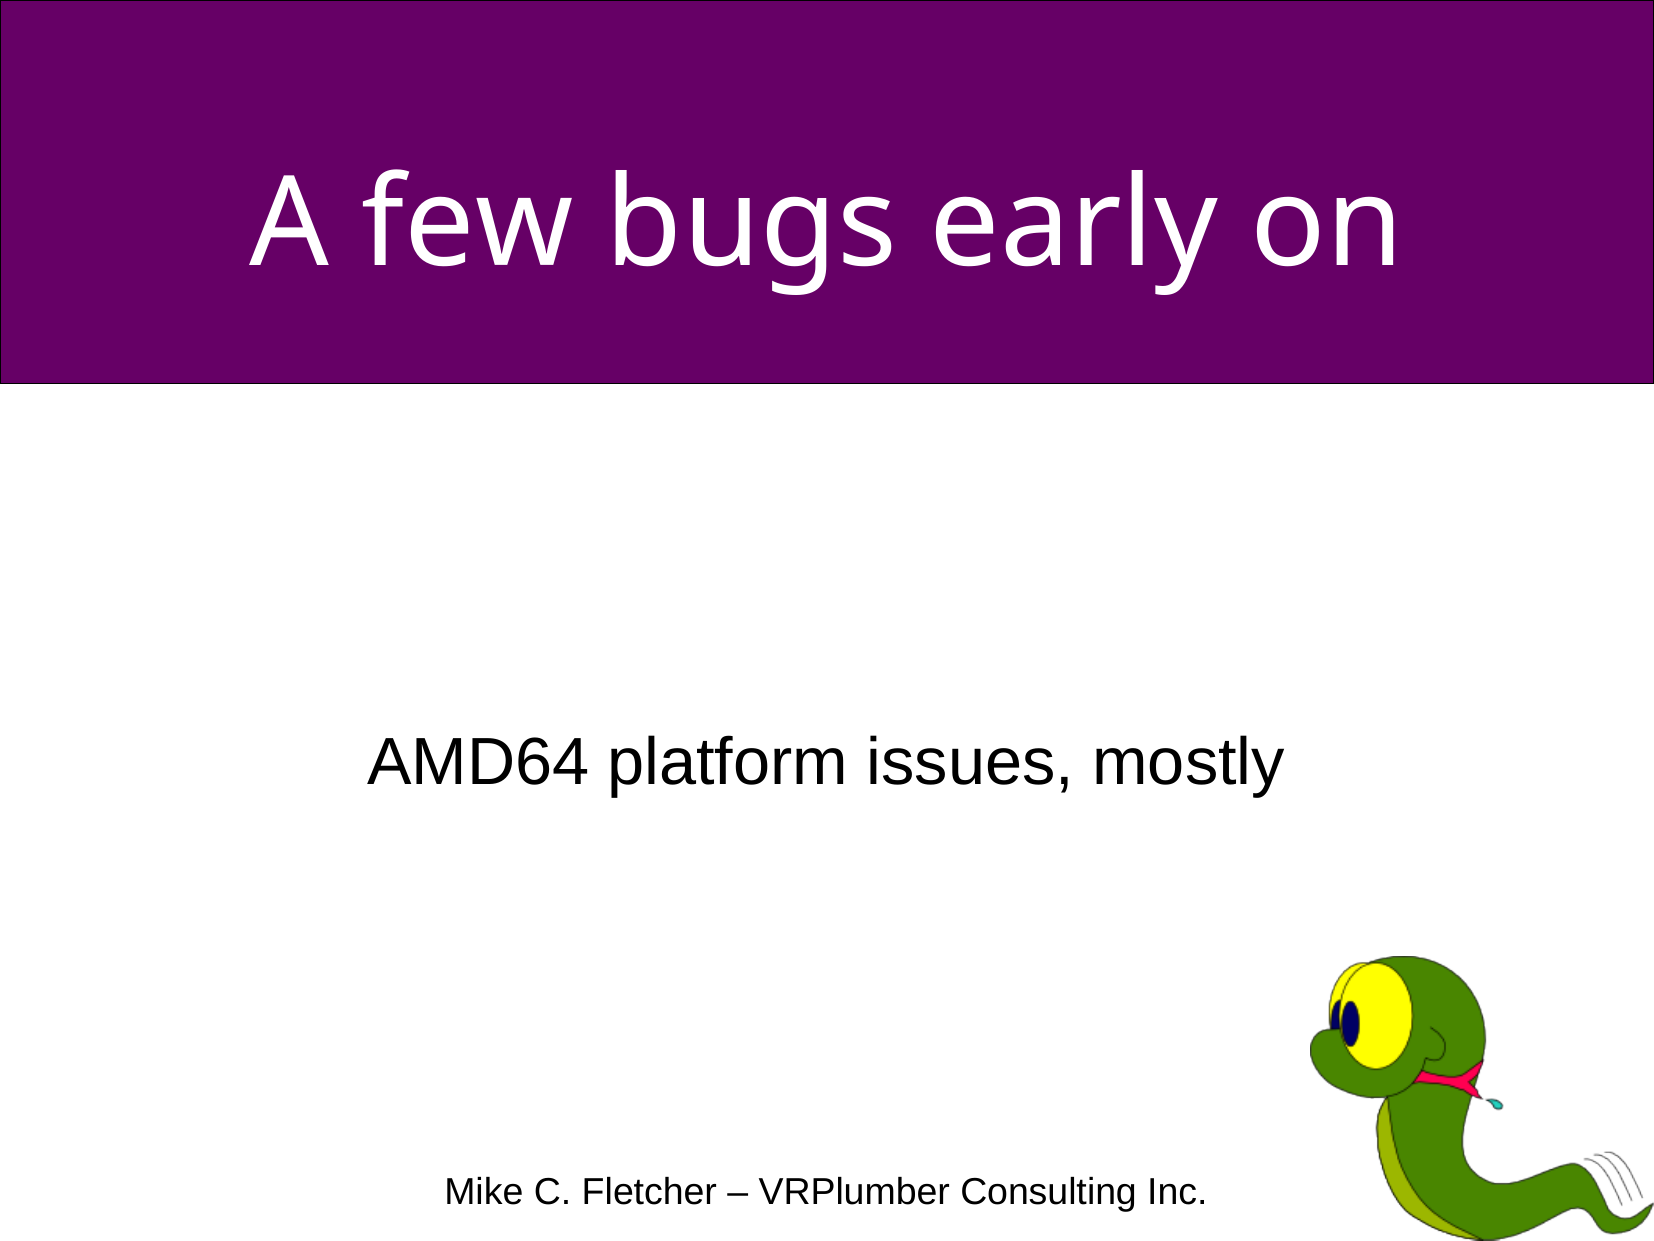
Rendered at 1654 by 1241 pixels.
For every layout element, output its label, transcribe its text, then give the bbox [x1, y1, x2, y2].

subtitle AMD64 platform issues, mostly [82, 420, 1571, 1102]
picture [1310, 956, 1654, 1241]
title A few bugs early on [82, 56, 1571, 377]
